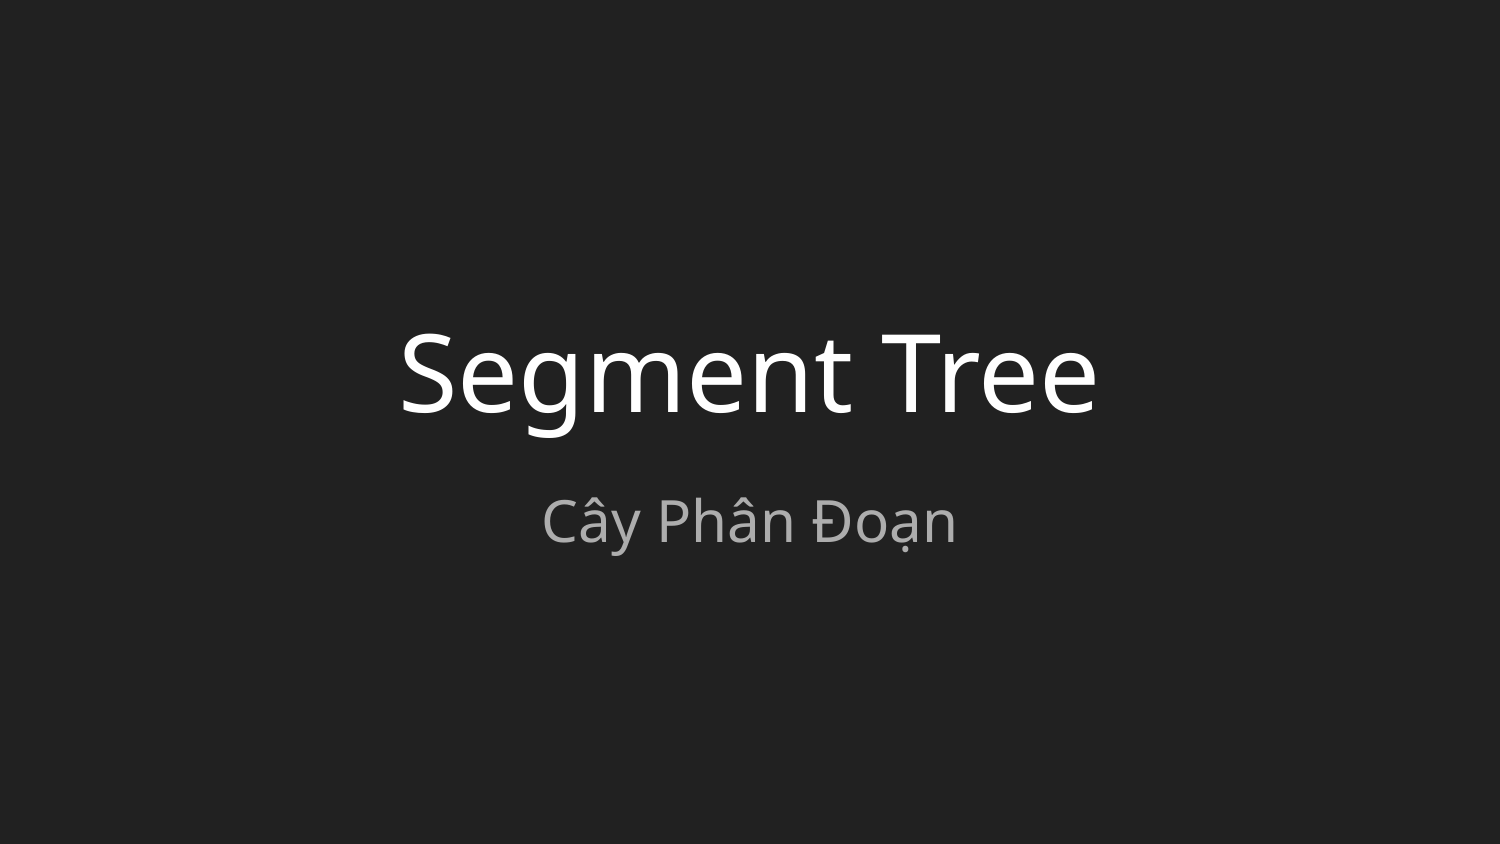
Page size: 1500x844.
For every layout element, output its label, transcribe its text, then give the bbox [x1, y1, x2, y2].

subtitle Cây Phân Đoạn [51, 464, 1449, 595]
title Segment Tree [51, 122, 1449, 459]
